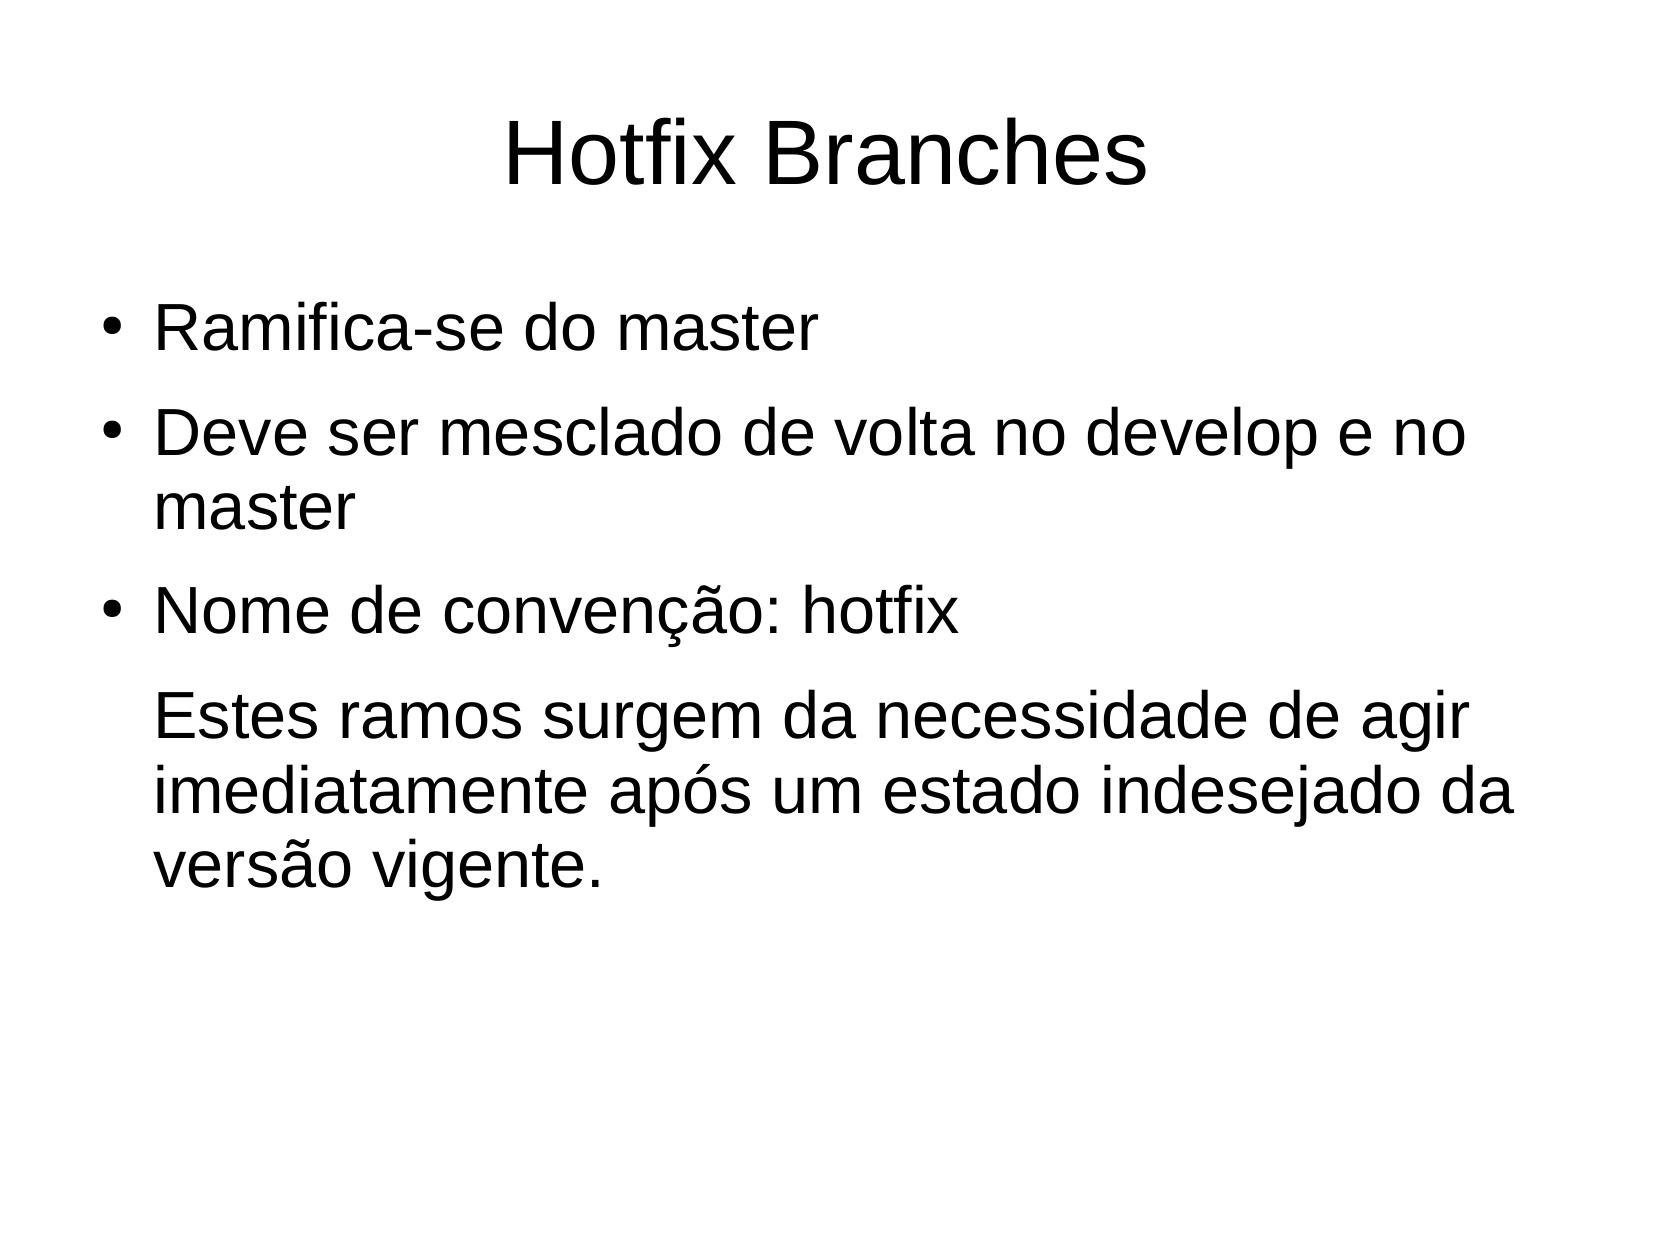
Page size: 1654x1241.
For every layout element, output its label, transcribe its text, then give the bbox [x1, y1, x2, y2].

title Hotfix Branches [82, 49, 1571, 257]
list Ramifica-se do master Deve ser mesclado de volta no develop e no master Nome de convenção: hotfix Estes ramos surgem da necessidade de agir imediatamente após um estado indesejado da versão vigente. [82, 290, 1538, 1010]
